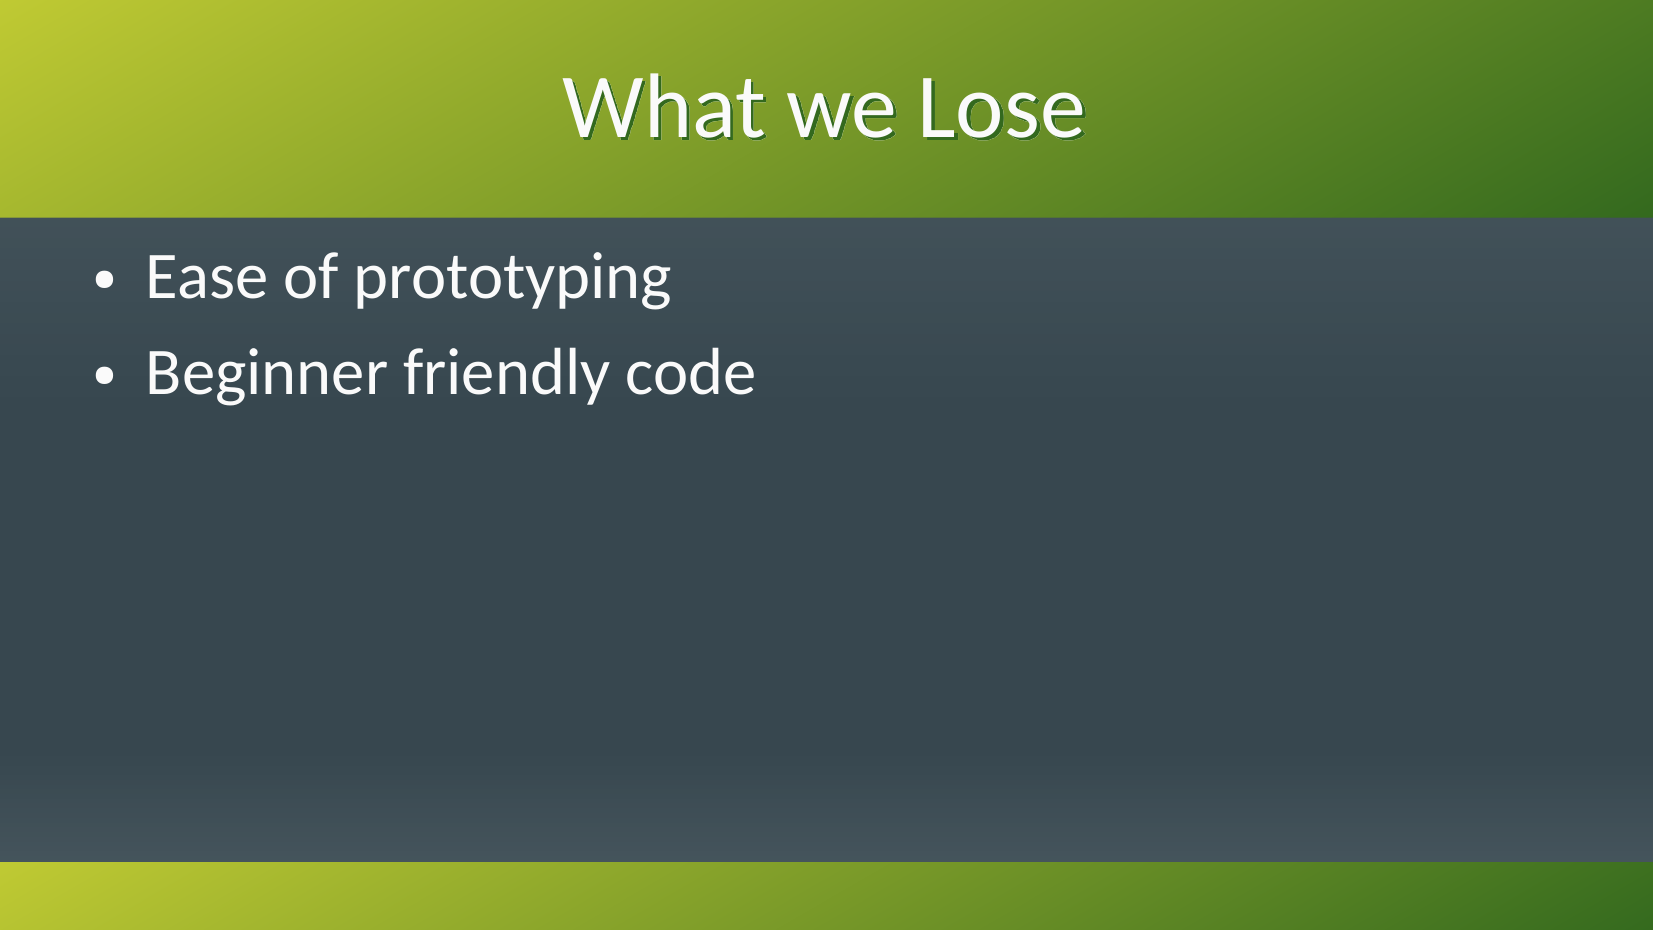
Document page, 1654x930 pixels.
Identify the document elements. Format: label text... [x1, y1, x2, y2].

list Ease of prototyping Beginner friendly code [74, 248, 1575, 825]
title What we Lose [74, 37, 1575, 193]
